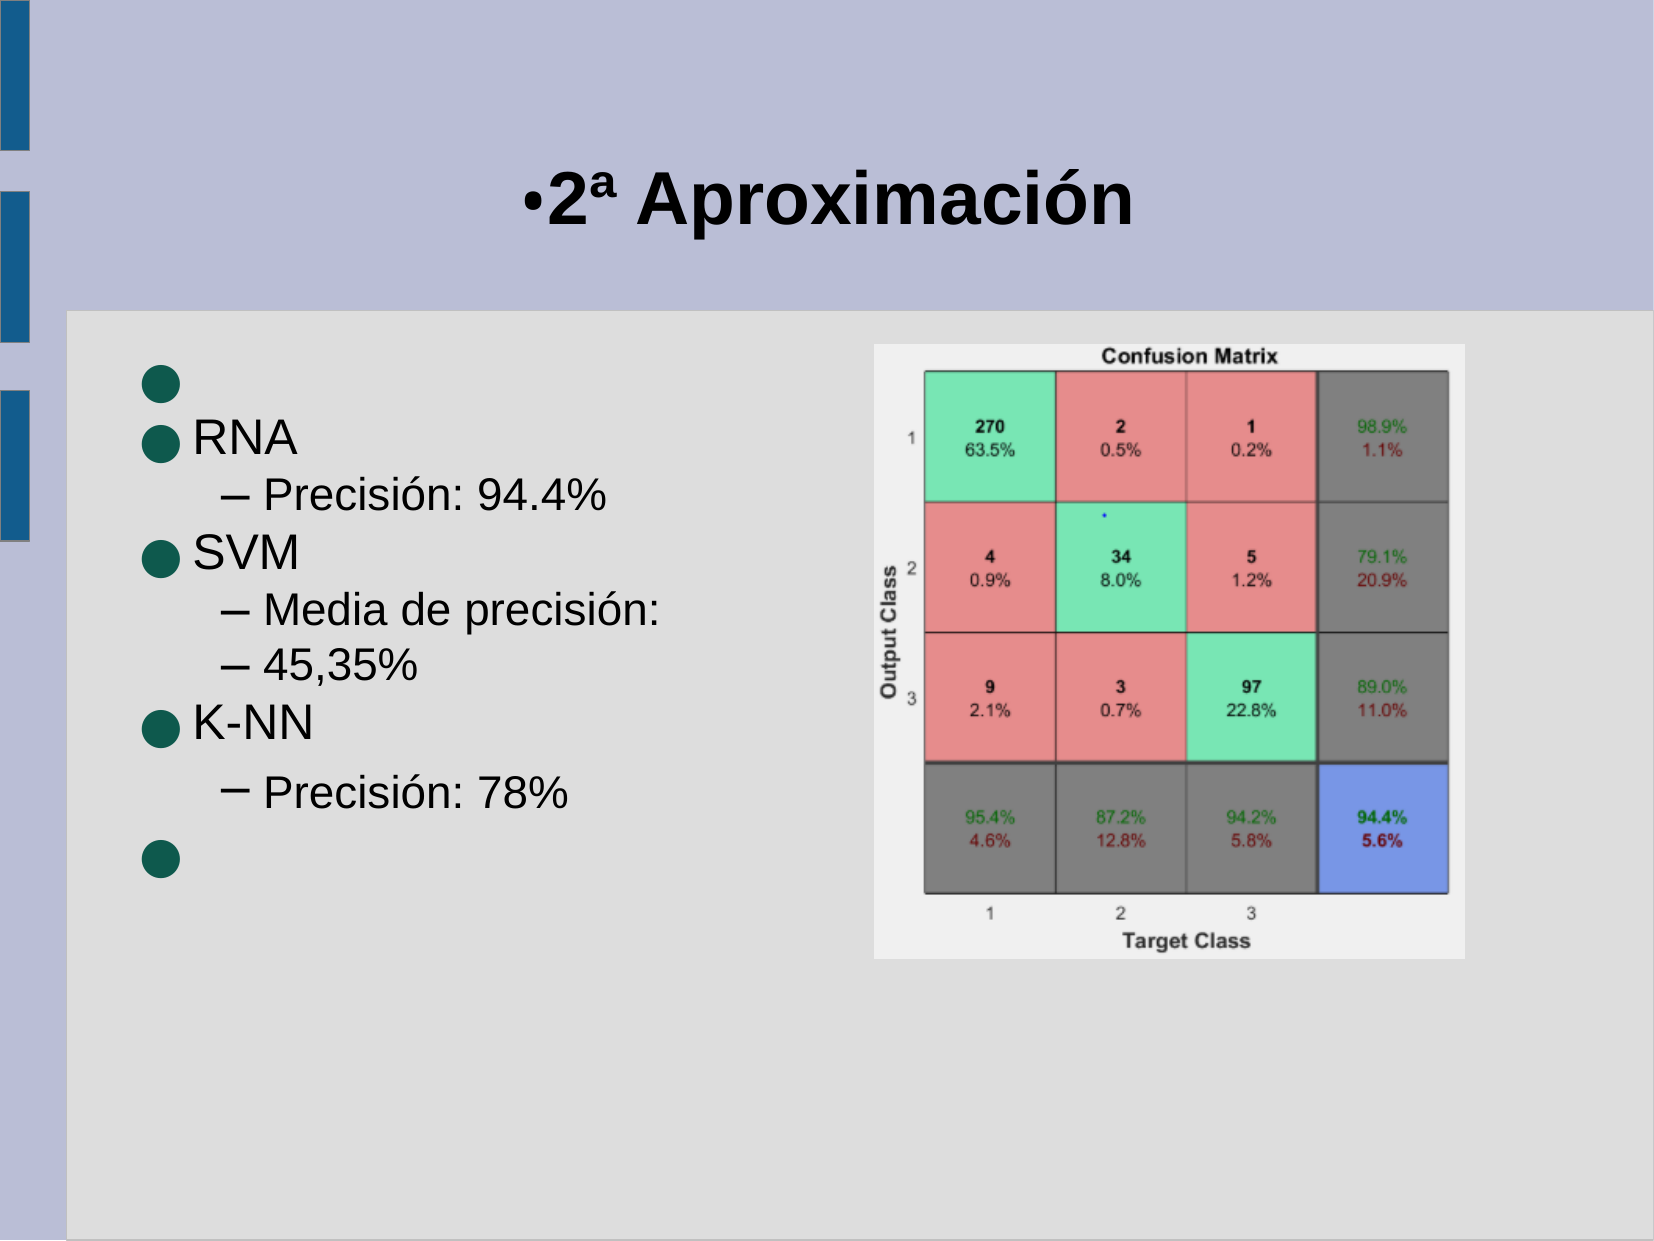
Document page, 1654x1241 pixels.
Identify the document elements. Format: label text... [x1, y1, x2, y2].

picture [874, 344, 1465, 959]
text_box 2ª Aproximación [121, 91, 1534, 299]
text_box RNA Precisión: 94.4% SVM Media de precisión: 45,35% K-NN Precisión: 78% [121, 344, 811, 1126]
